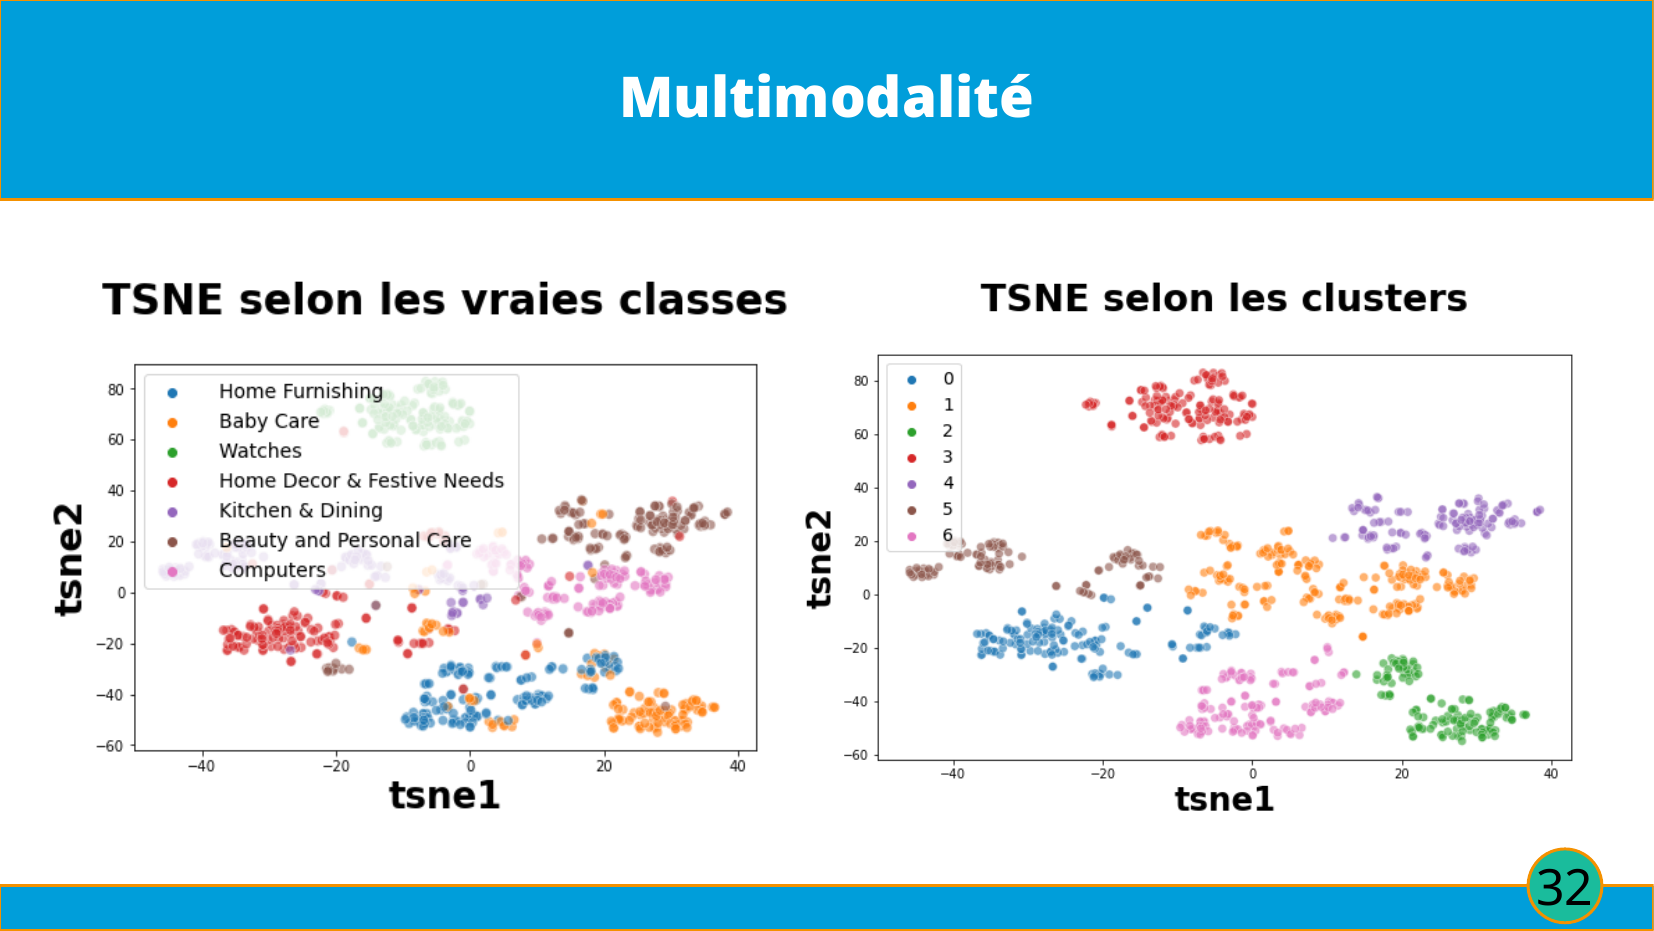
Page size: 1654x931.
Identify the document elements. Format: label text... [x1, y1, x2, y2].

title Multimodalité [59, 37, 1595, 155]
picture [44, 272, 1580, 827]
